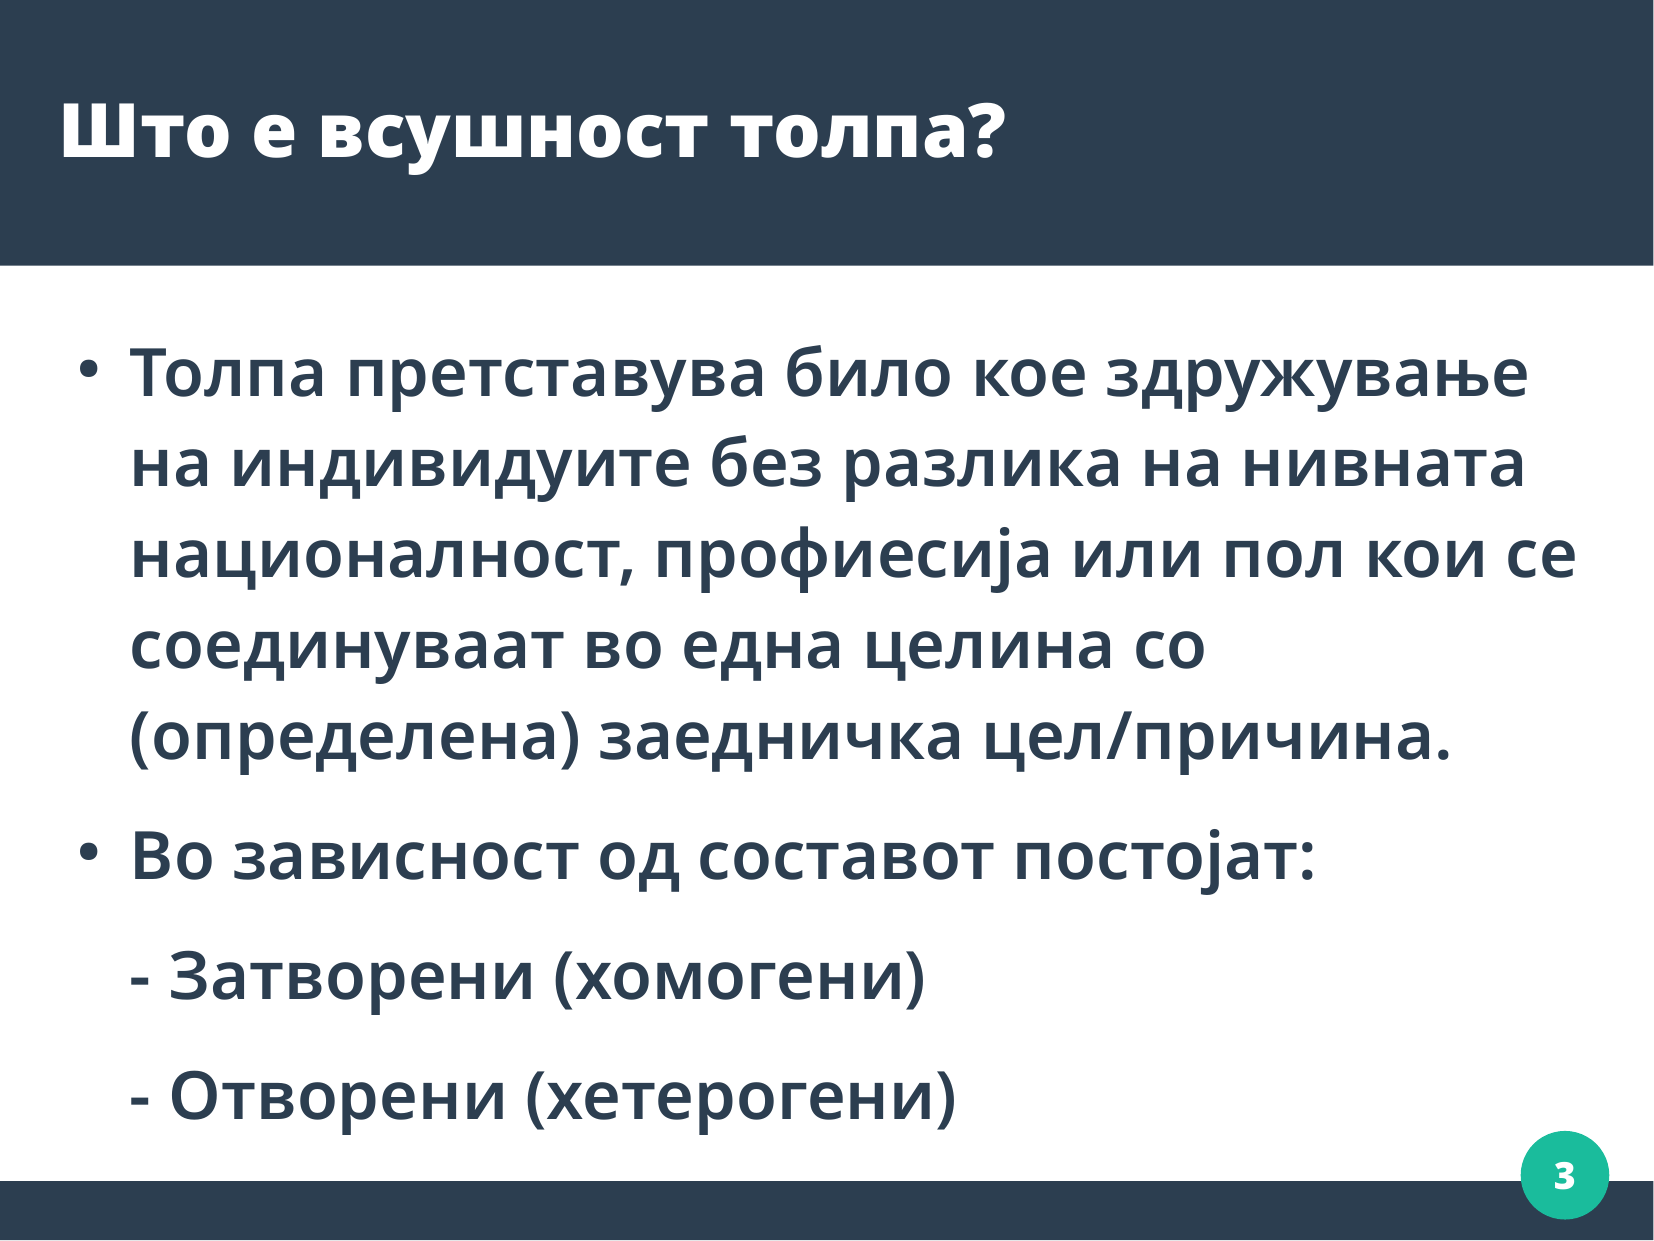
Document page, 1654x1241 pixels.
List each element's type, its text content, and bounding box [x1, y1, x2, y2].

list Толпа претставува било кое здружување на индивидуите без разлика на нивната националност, профиесија или пол кои се соединуваат во една целина со (определена) заедничка цел/причина. Во зависност од составот постојат: - Затворени (хомогени) - Отворени (хетерогени) [59, 324, 1595, 1152]
title Што е всушност толпа? [59, 49, 1595, 207]
